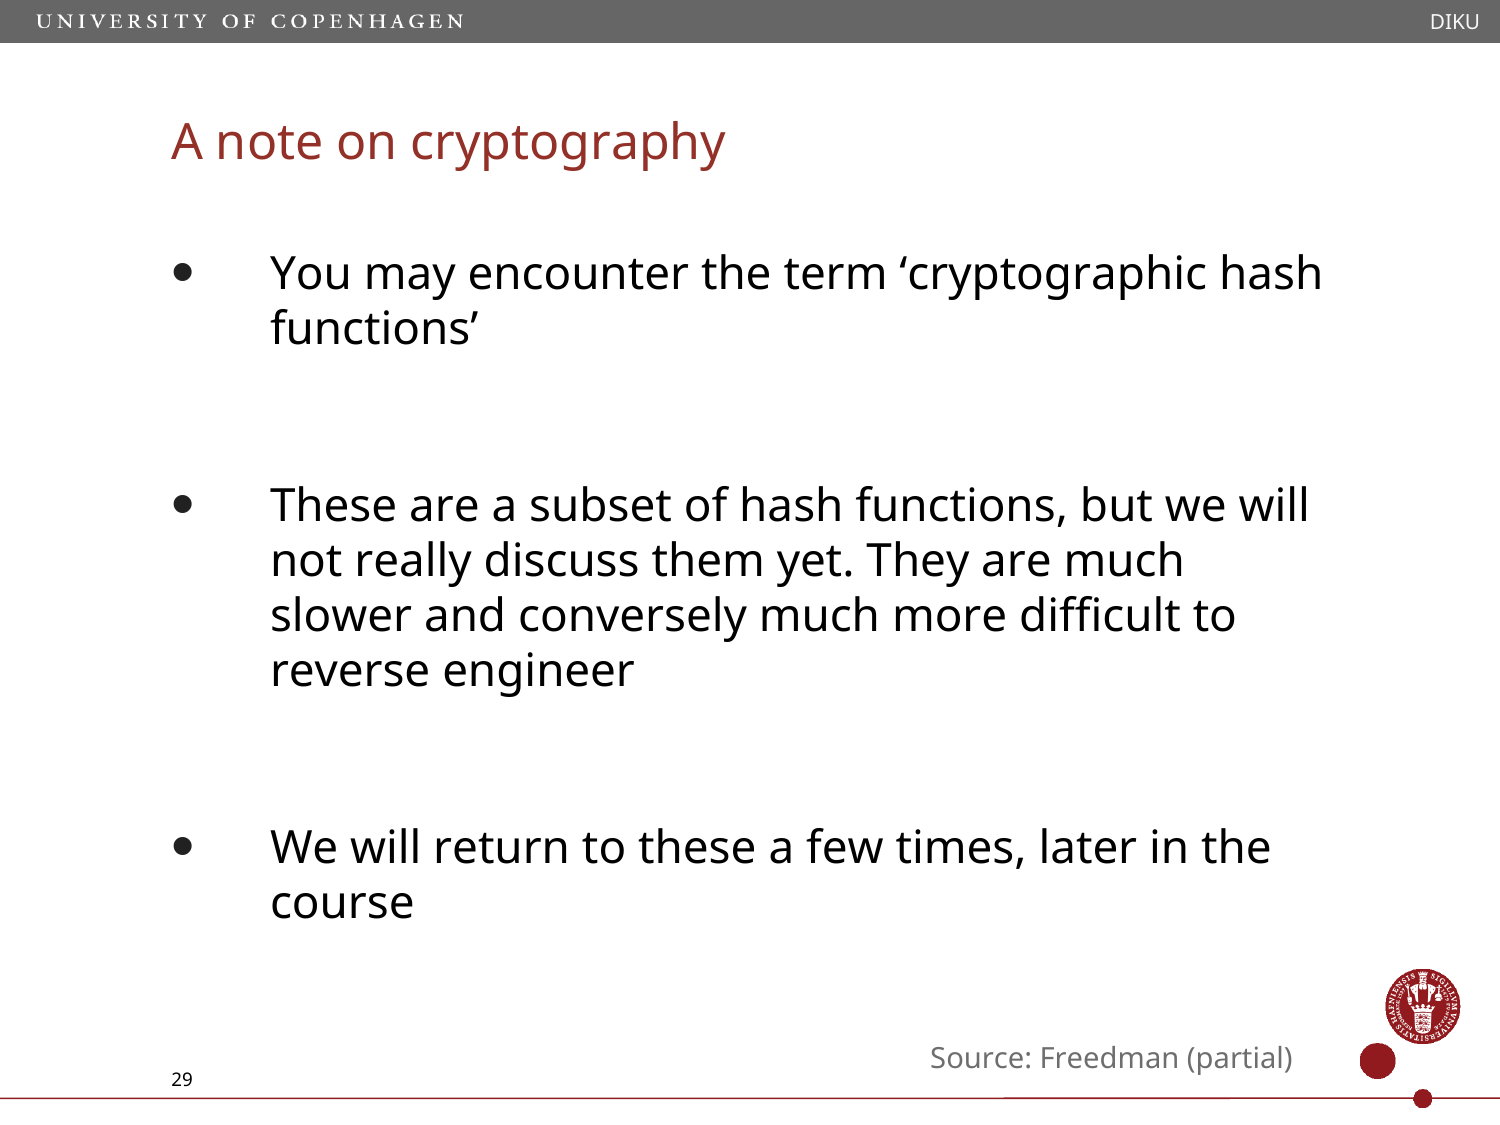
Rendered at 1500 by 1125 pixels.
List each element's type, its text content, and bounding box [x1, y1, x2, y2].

picture [298, 910, 311, 915]
text_box Source: Freedman (partial) [915, 1031, 1353, 1083]
picture [327, 910, 339, 915]
picture [0, 910, 1500, 1122]
text_box DIKU [469, 0, 1495, 43]
text_box You may encounter the term ‘cryptographic hash functions’ These are a subset of hash functions, but we will not really discuss them yet. They are much slower and conversely much more difficult to reverse engineer We will return to these a few times, later in the course [171, 243, 1330, 723]
text_box A note on cryptography [171, 75, 1329, 171]
text_box <number> [171, 1067, 522, 1092]
